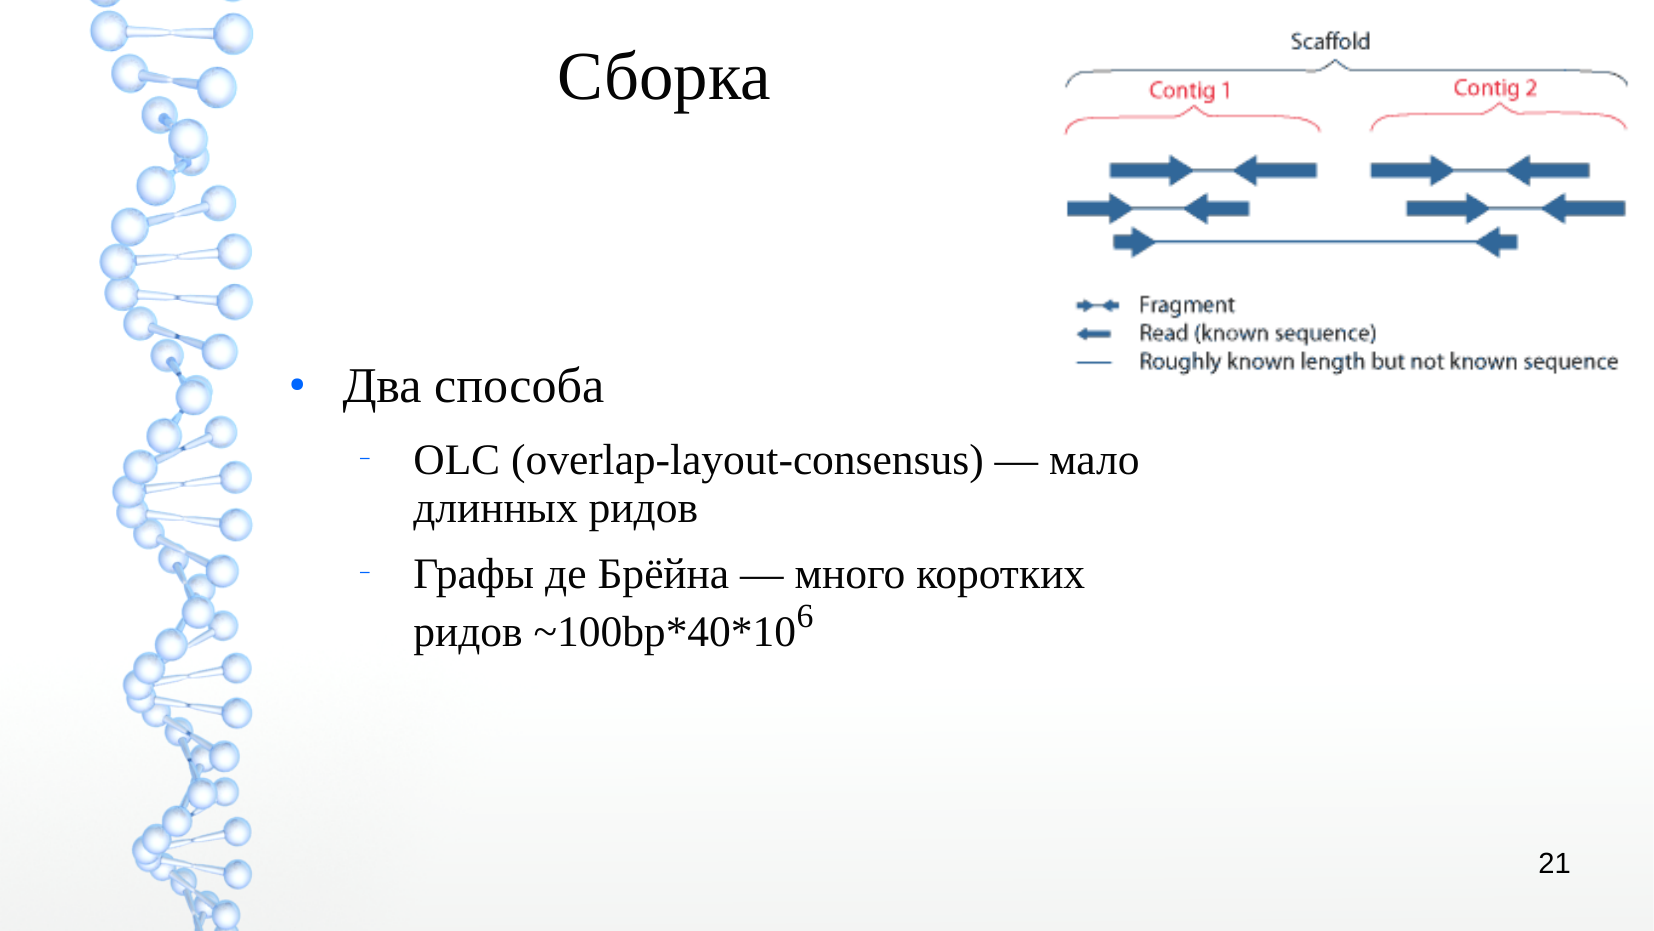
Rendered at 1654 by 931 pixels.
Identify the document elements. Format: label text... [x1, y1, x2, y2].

list Два способа OLC (overlap-layout-consensus) — мало длинных ридов Графы де Брёйна — много коротких ридов ~100bp*40*106 [271, 358, 1152, 898]
picture [0, 0, 1654, 931]
title Сборка [0, 0, 1038, 154]
